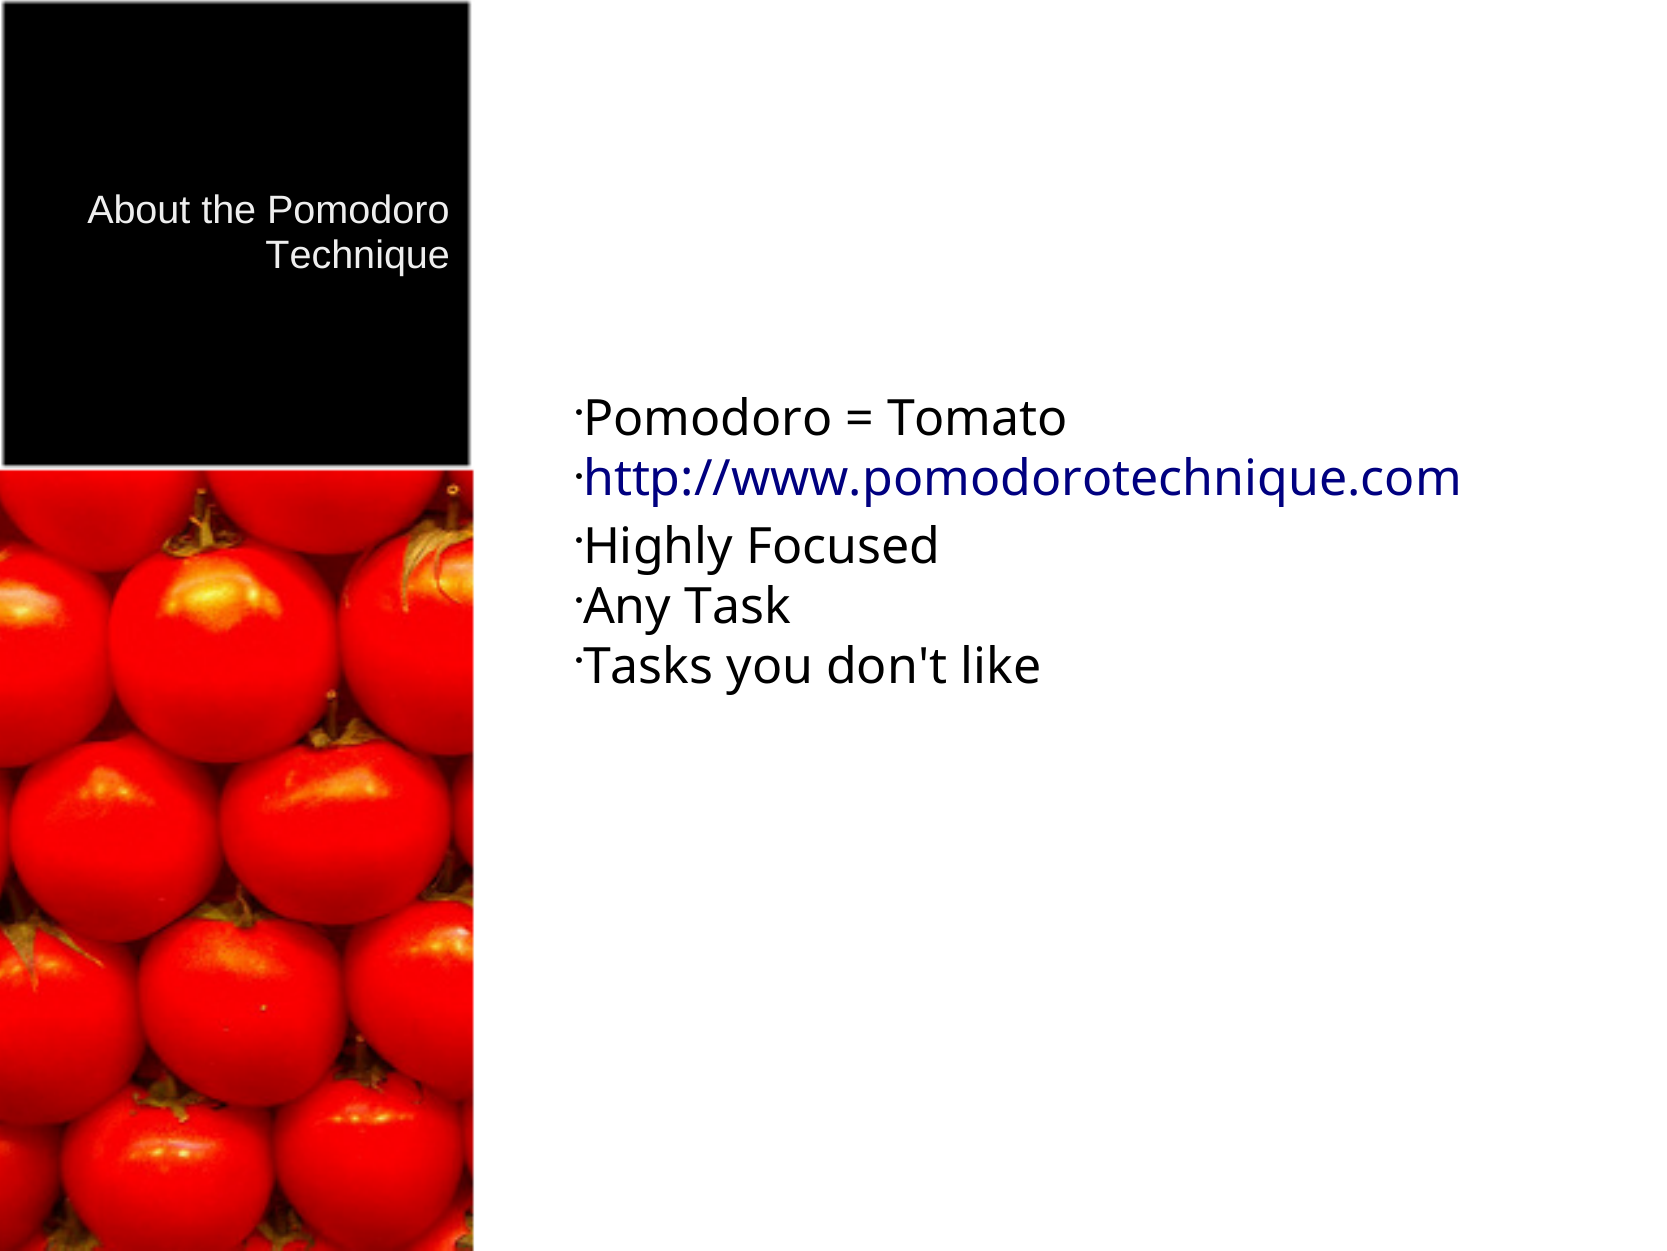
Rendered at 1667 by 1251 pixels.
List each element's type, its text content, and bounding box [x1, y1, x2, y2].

text_box About the Pomodoro Technique [14, 187, 451, 368]
picture [0, 0, 1667, 1251]
text_box Pomodoro = Tomato http://www.pomodorotechnique.com Highly Focused Any Task Tasks you don't like [560, 378, 1379, 693]
